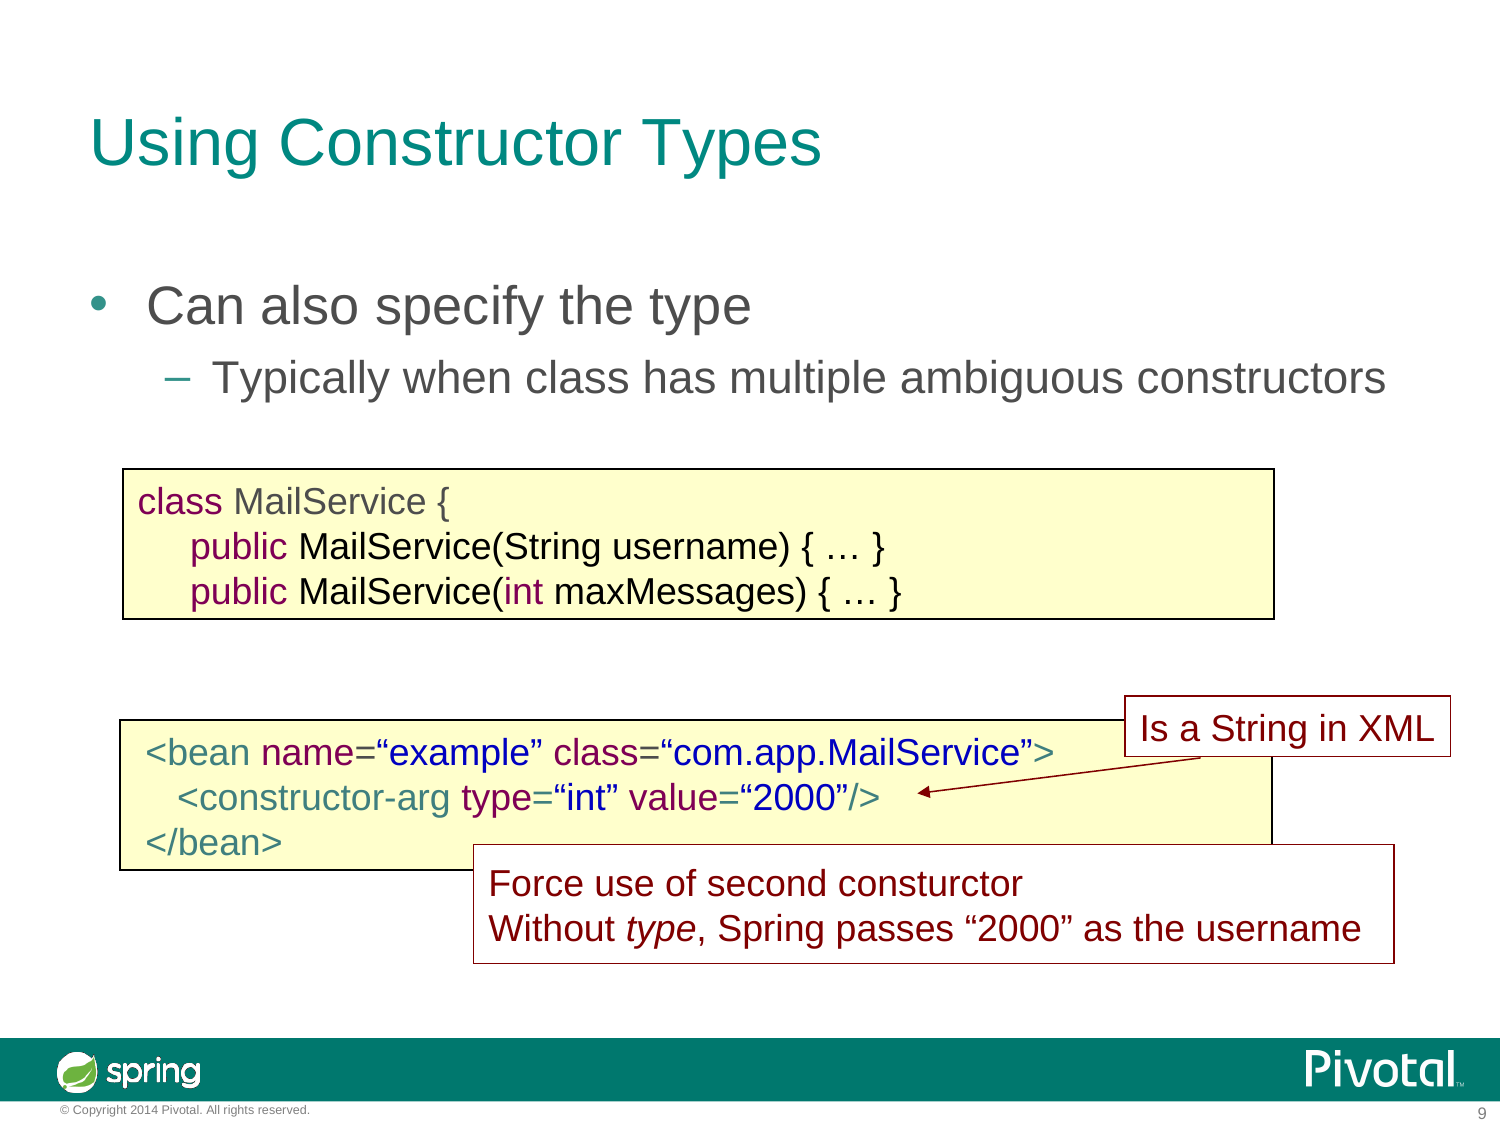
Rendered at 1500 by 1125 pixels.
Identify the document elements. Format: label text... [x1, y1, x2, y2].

text_box <bean name=“example” class=“com.app.MailService”> <constructor-arg type=“int” value=“2000”/> </bean> [120, 719, 1273, 871]
title Using Constructor Types [75, 45, 1426, 233]
text_box Force use of second consturctor Without type, Spring passes “2000” as the username [473, 844, 1394, 964]
picture [1306, 1050, 1464, 1087]
picture [32, 1041, 210, 1103]
text_box Is a String in XML [1124, 696, 1451, 757]
text_box class MailService { public MailService(String username) { … } public MailService(int maxMessages) { … } [123, 468, 1274, 620]
list Can also specify the type Typically when class has multiple ambiguous constructors [75, 262, 1426, 1005]
